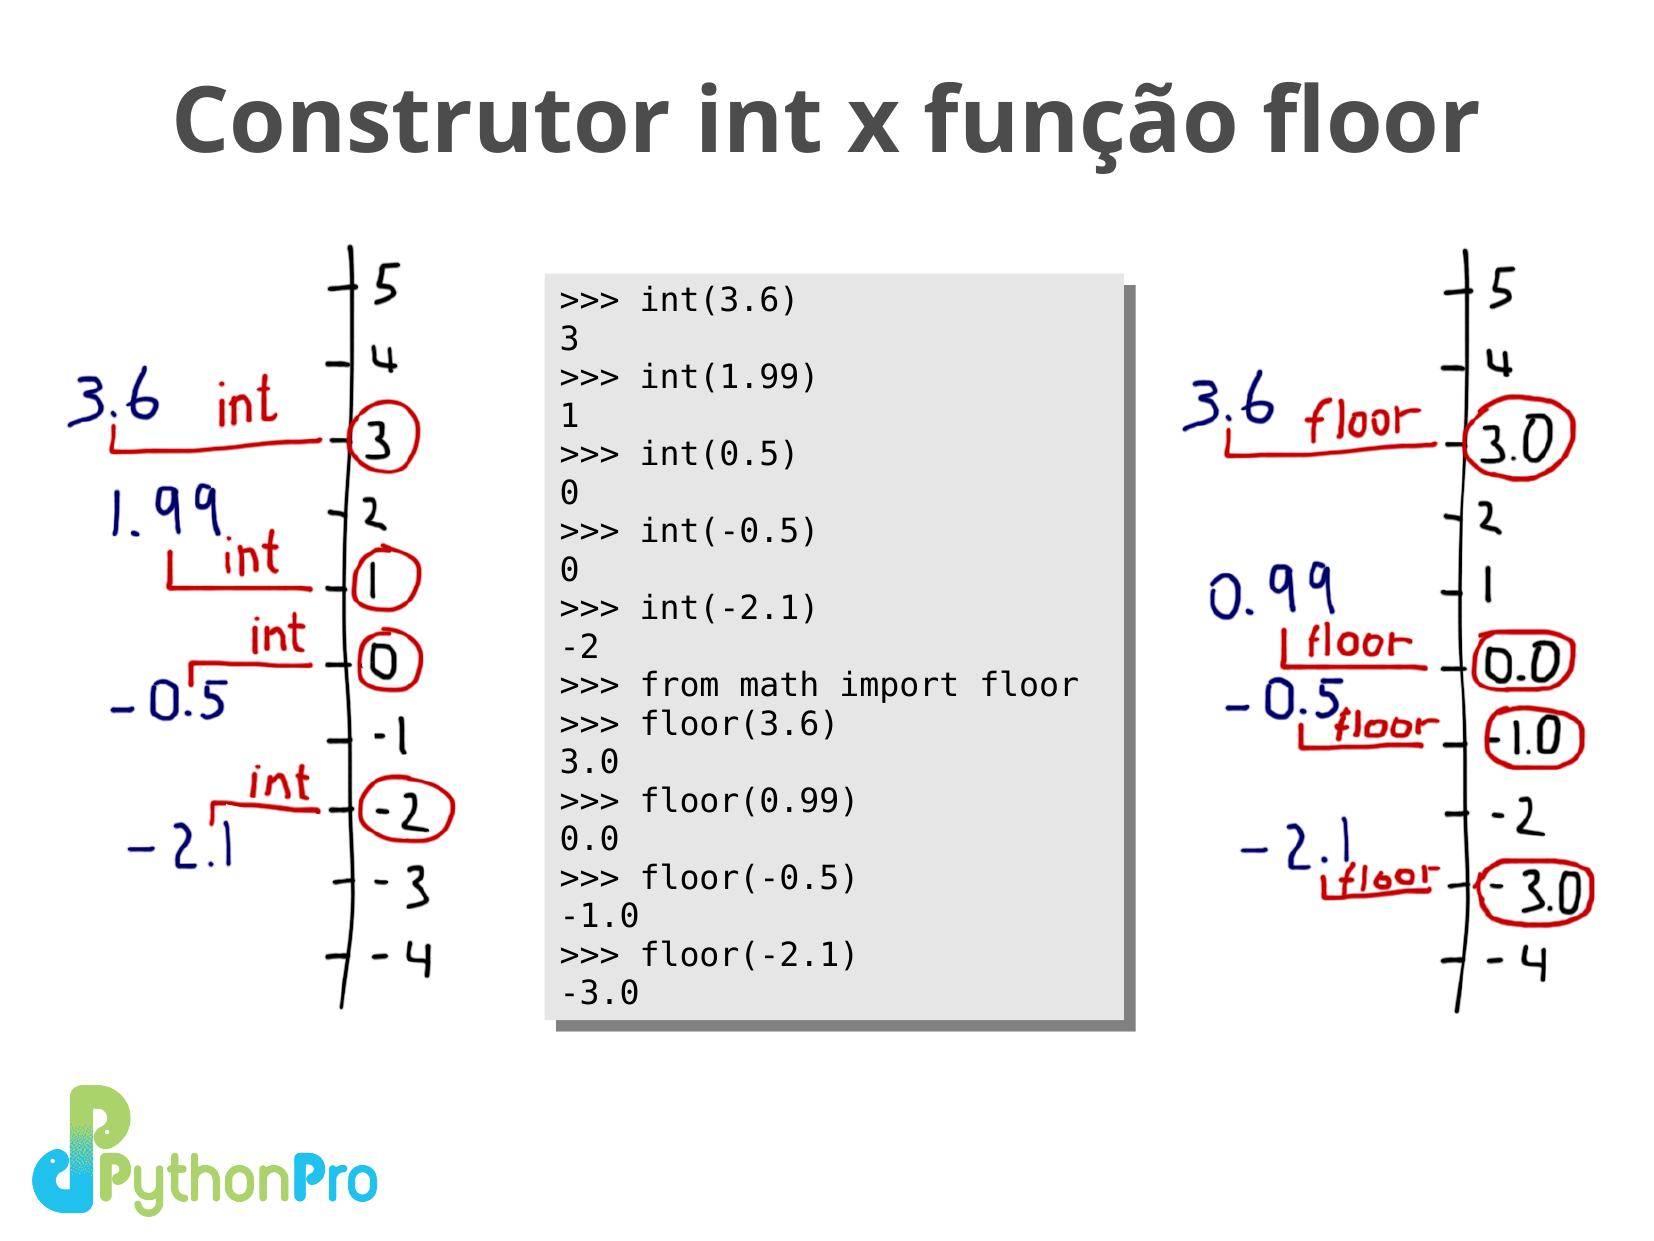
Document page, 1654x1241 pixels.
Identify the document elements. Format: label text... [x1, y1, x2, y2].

title Construtor int x função floor [82, 13, 1571, 222]
text_box >>> int(3.6) 3 >>> int(1.99) 1 >>> int(0.5) 0 >>> int(-0.5) 0 >>> int(-2.1) -2 >>> from math import floor >>> floor(3.6) 3.0 >>> floor(0.99) 0.0 >>> floor(-0.5) -1.0 >>> floor(-2.1) -3.0 [544, 273, 1124, 1021]
picture [32, 1085, 377, 1217]
picture [65, 242, 456, 1011]
picture [1180, 246, 1595, 1015]
